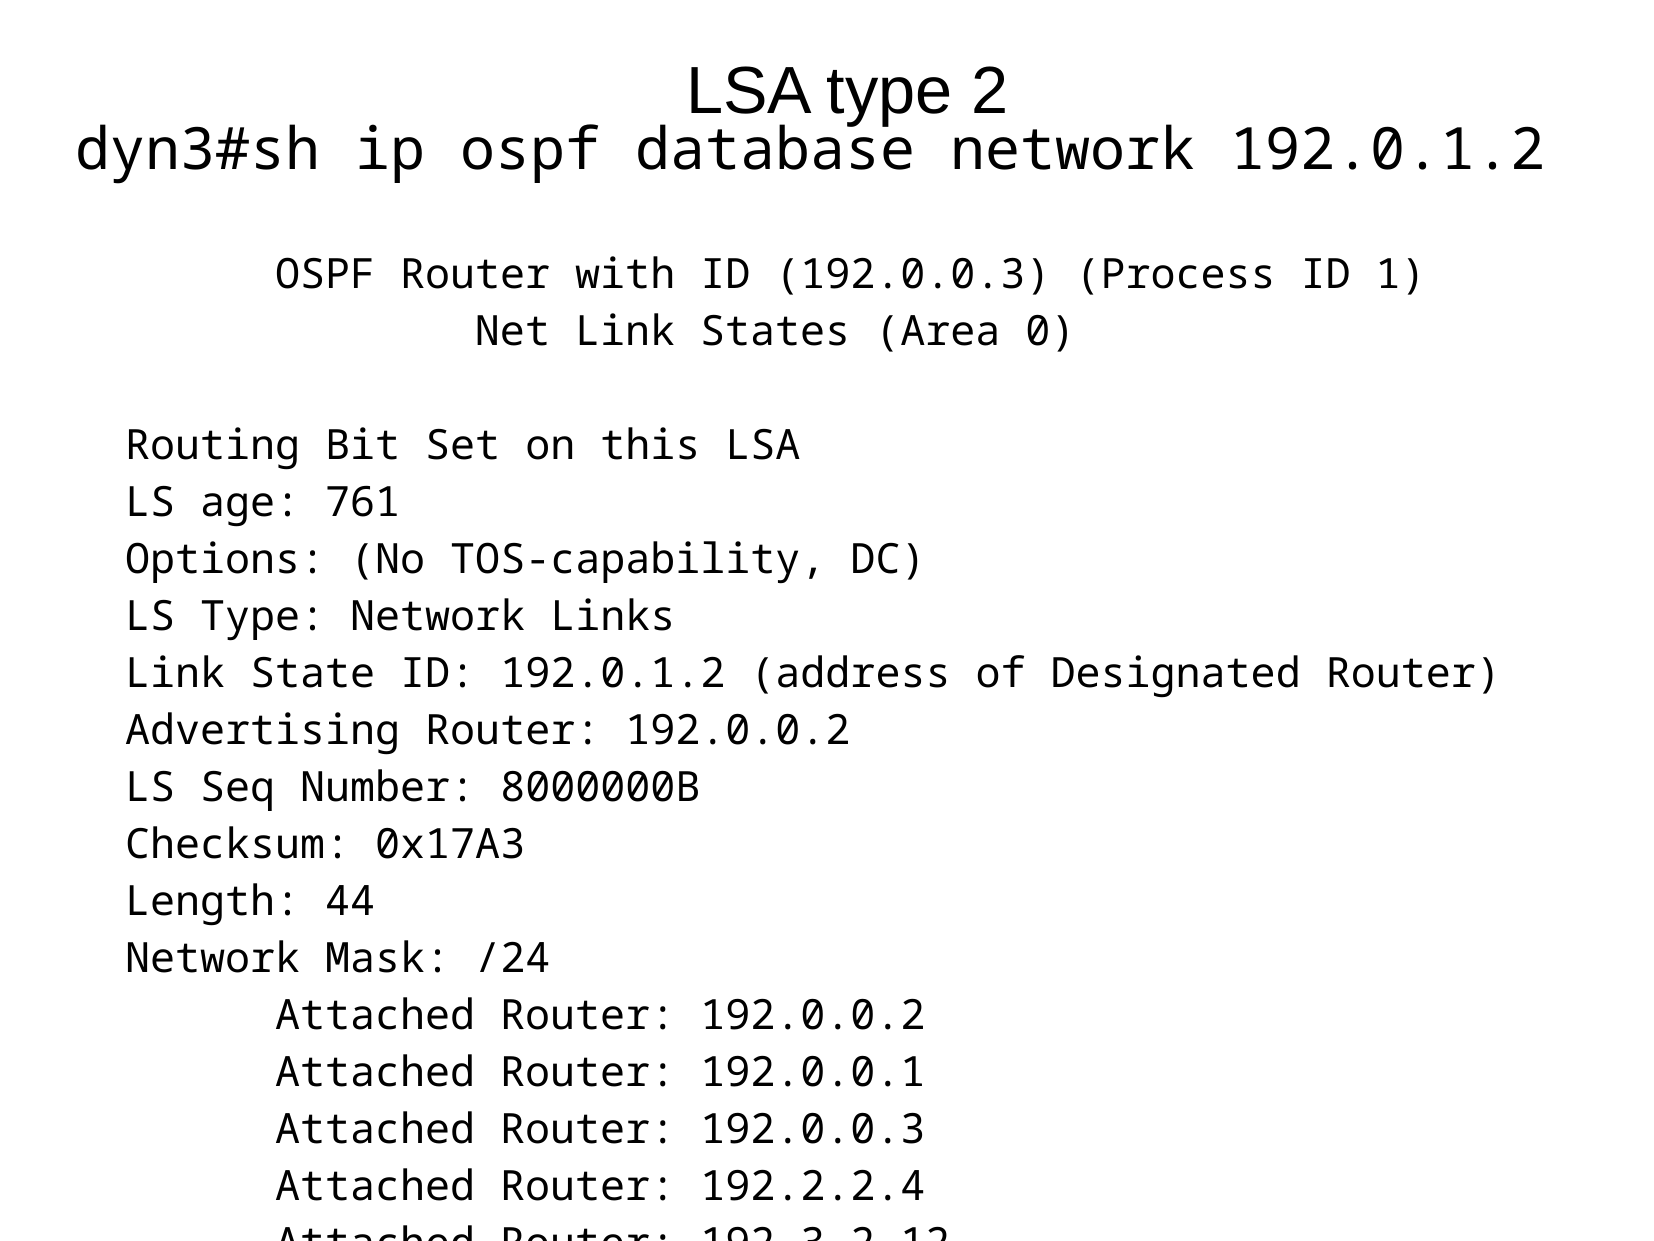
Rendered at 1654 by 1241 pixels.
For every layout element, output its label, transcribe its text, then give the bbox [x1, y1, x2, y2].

title LSA type 2 [82, 48, 1613, 133]
text_box dyn3#sh ip ospf database network 192.0.1.2 OSPF Router with ID (192.0.0.3) (Process ID 1) Net Link States (Area 0) Routing Bit Set on this LSA LS age: 761 Options: (No TOS-capability, DC) LS Type: Network Links Link State ID: 192.0.1.2 (address of Designated Router) Advertising Router: 192.0.0.2 LS Seq Number: 8000000B Checksum: 0x17A3 Length: 44 Network Mask: /24 Attached Router: 192.0.0.2 Attached Router: 192.0.0.1 Attached Router: 192.0.0.3 Attached Router: 192.2.2.4 Attached Router: 192.3.2.12 [75, 230, 1613, 1147]
